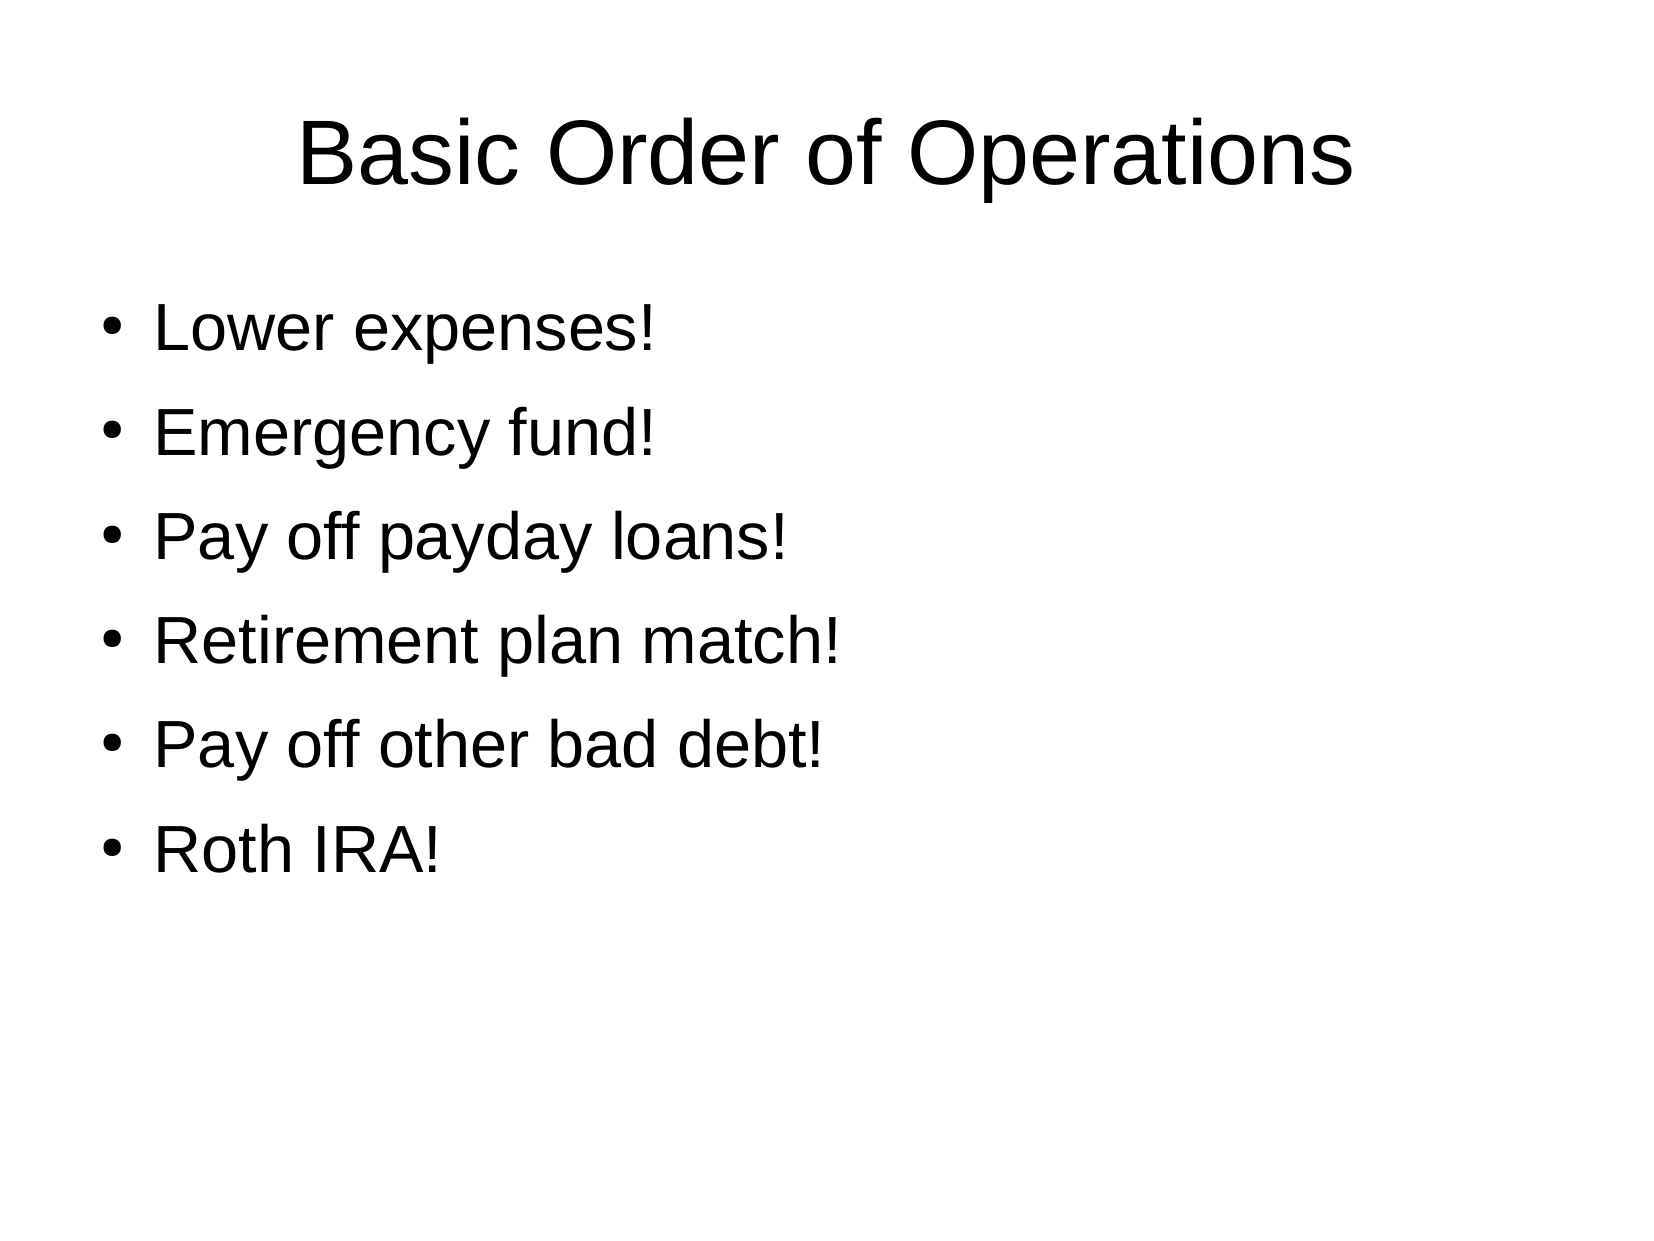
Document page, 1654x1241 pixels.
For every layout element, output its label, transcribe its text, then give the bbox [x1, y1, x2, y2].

title Basic Order of Operations [82, 49, 1571, 257]
list Lower expenses! Emergency fund! Pay off payday loans! Retirement plan match! Pay off other bad debt! Roth IRA! [82, 290, 1571, 1010]
